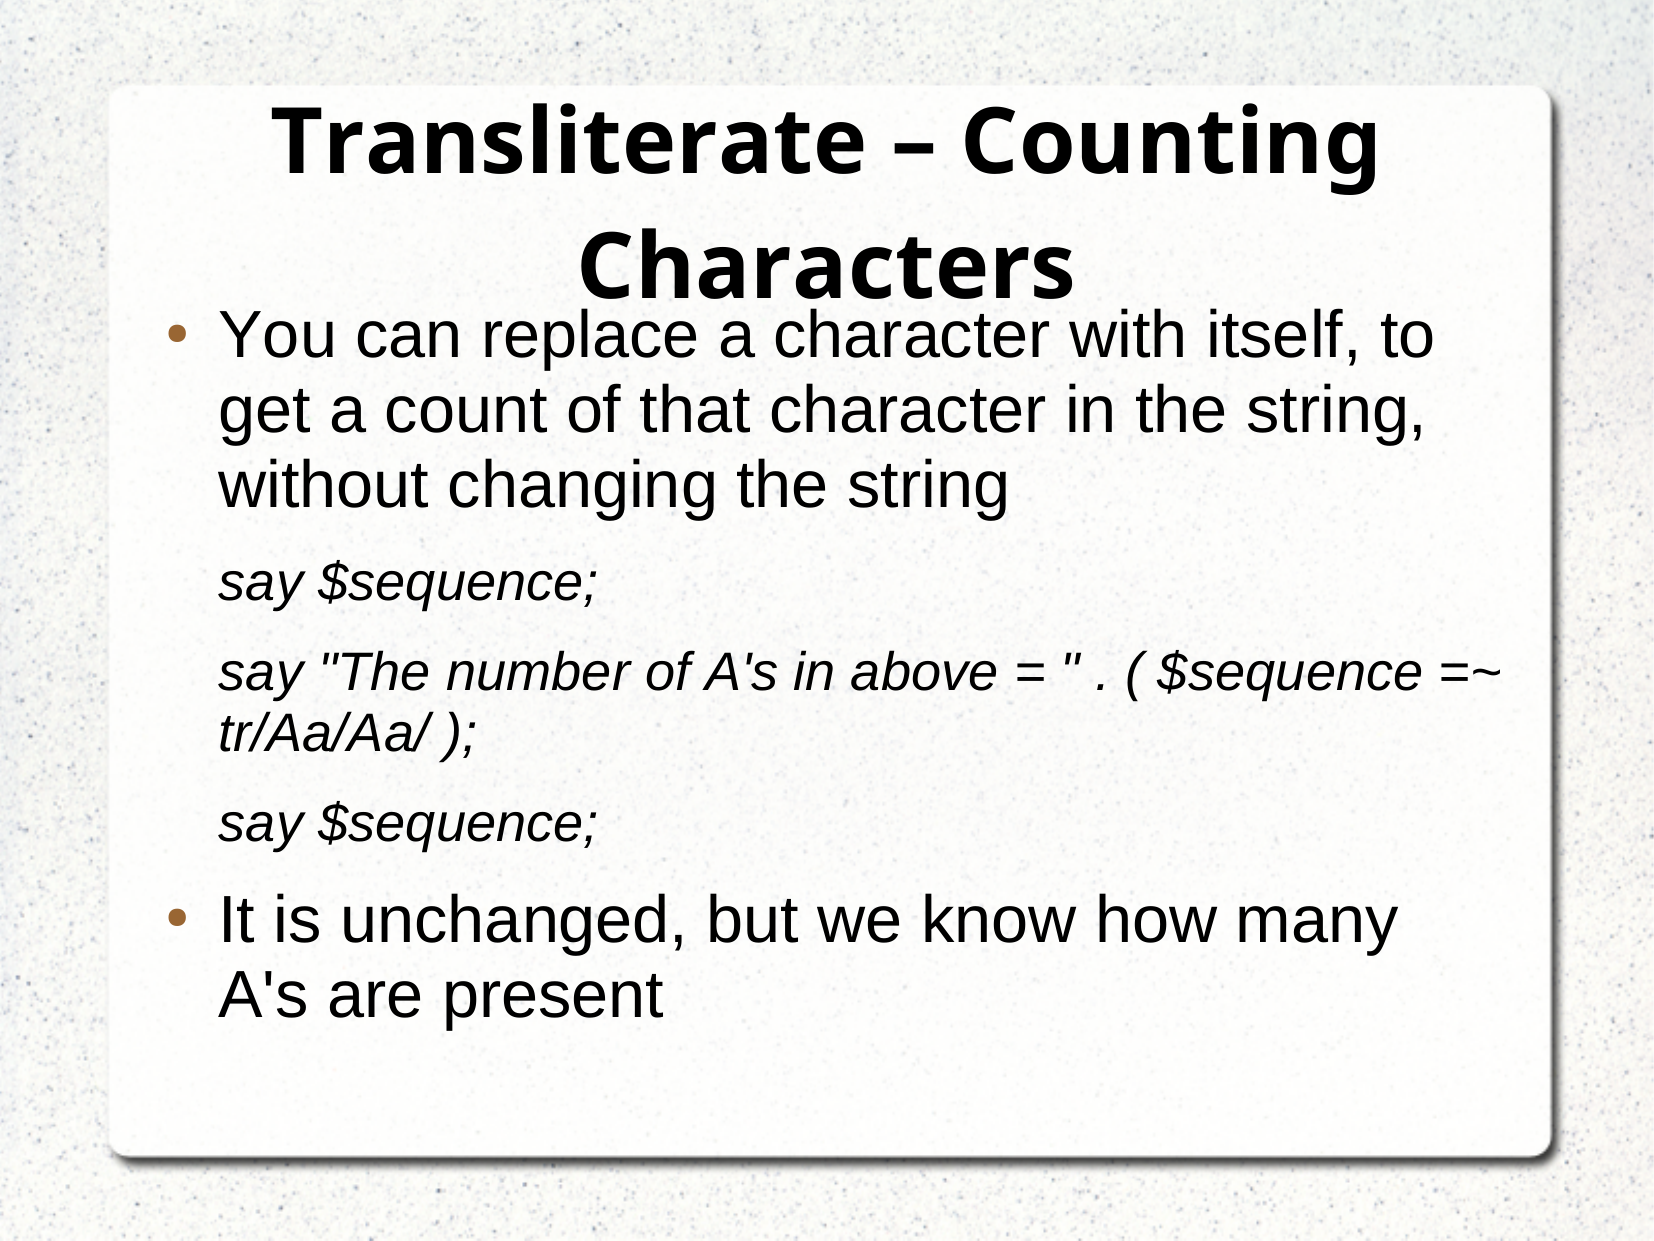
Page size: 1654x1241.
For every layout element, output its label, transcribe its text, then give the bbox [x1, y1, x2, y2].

picture [0, 0, 1654, 1241]
list You can replace a character with itself, to get a count of that character in the string, without changing the string say $sequence; say "The number of A's in above = " . ( $sequence =~ tr/Aa/Aa/ ); say $sequence; It is unchanged, but we know how many A's are present [147, 297, 1506, 1031]
title Transliterate – Counting Characters [118, 88, 1536, 312]
